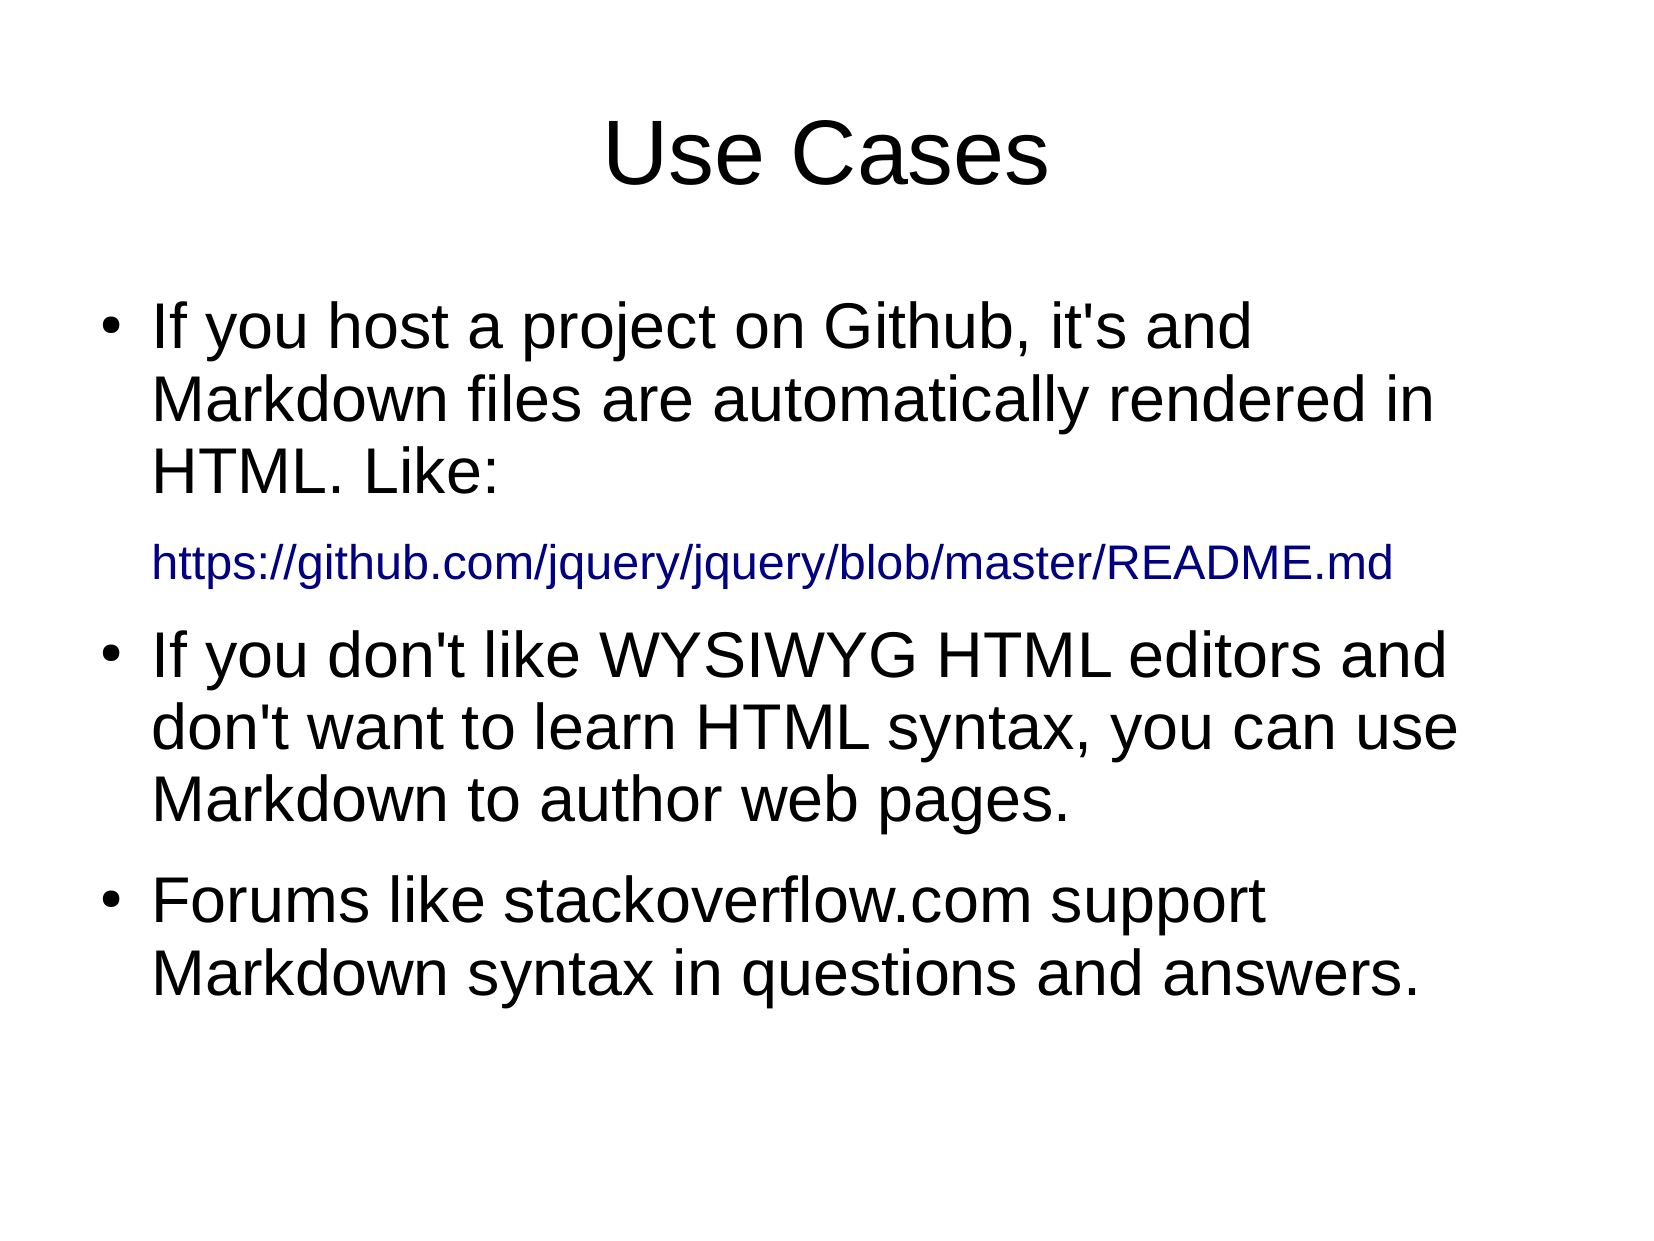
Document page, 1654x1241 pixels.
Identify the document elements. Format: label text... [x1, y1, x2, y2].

list If you host a project on Github, it's and Markdown files are automatically rendered in HTML. Like: https://github.com/jquery/jquery/blob/master/README.md If you don't like WYSIWYG HTML editors and don't want to learn HTML syntax, you can use Markdown to author web pages. Forums like stackoverflow.com support Markdown syntax in questions and answers. [82, 290, 1571, 1010]
title Use Cases [82, 49, 1571, 257]
